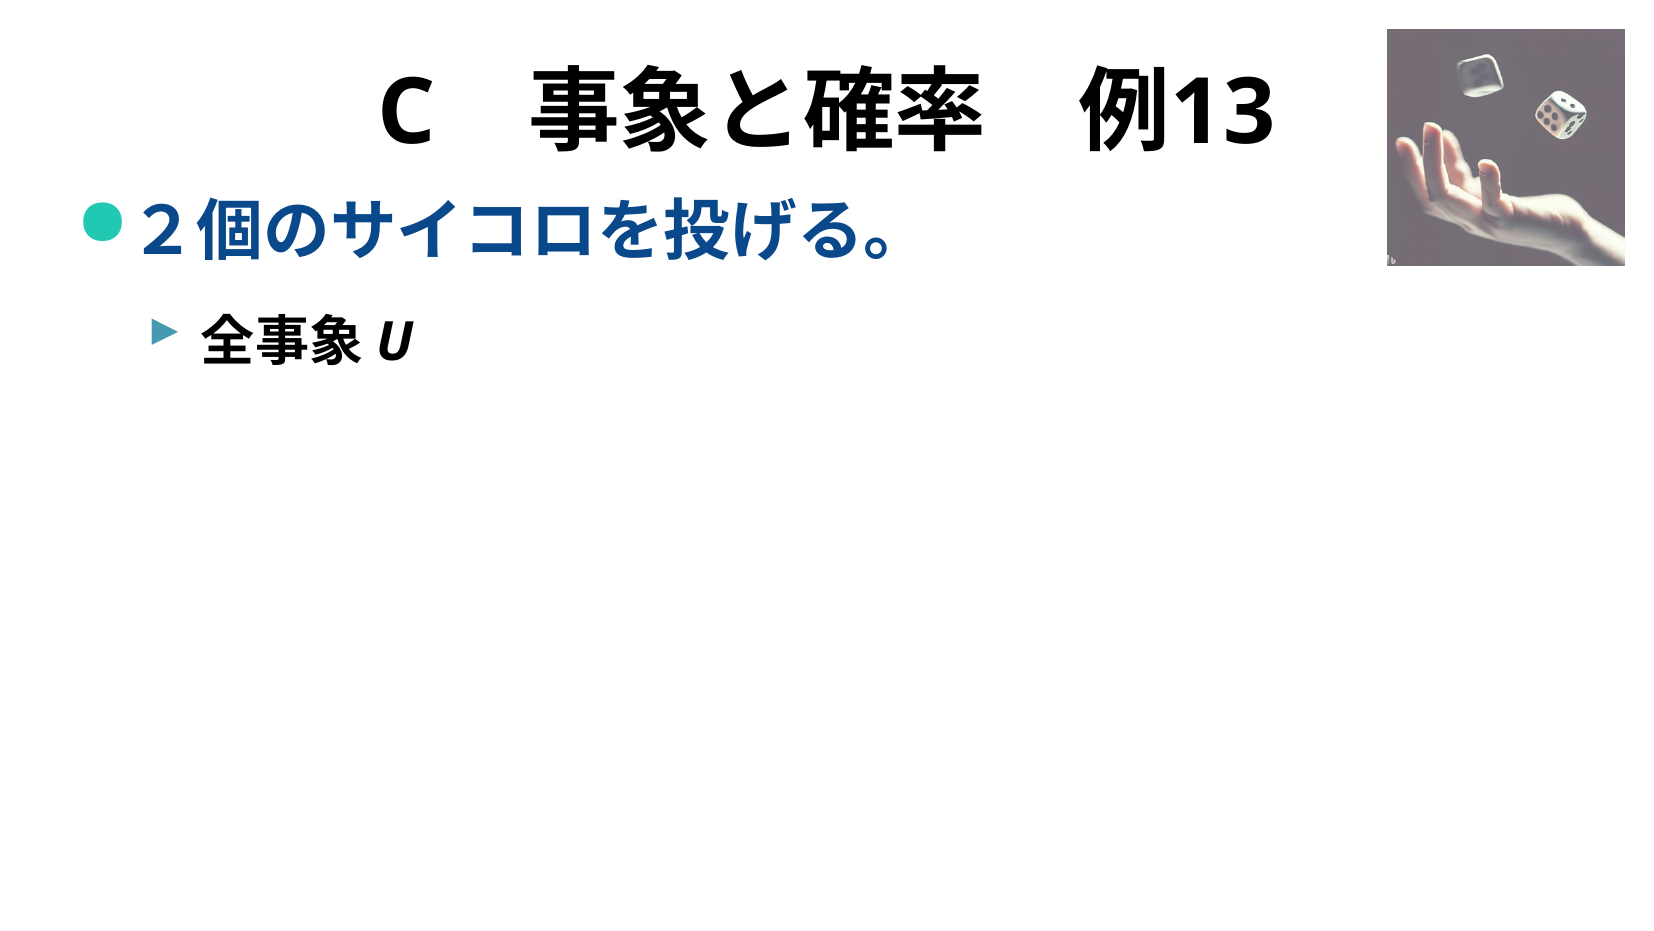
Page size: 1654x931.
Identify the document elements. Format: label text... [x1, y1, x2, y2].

title C 事象と確率 例13 [29, 29, 1387, 178]
list ２個のサイコロを投げる。 全事象 U [59, 177, 1004, 621]
picture [1387, 29, 1625, 266]
